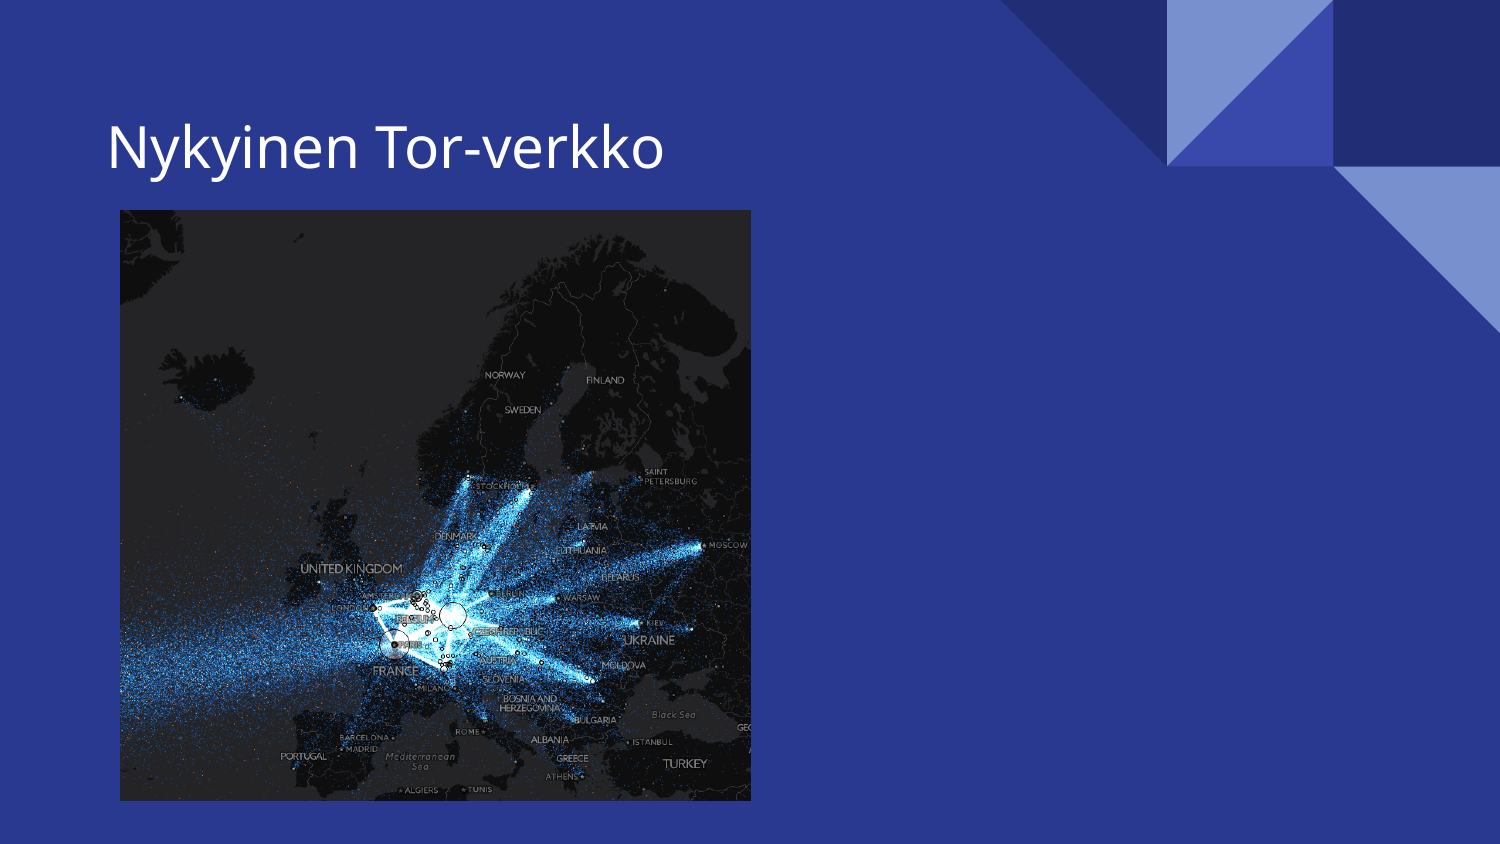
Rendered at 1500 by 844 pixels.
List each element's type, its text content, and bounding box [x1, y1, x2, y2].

title Nykyinen Tor-verkko [91, 57, 826, 196]
picture [120, 210, 751, 801]
